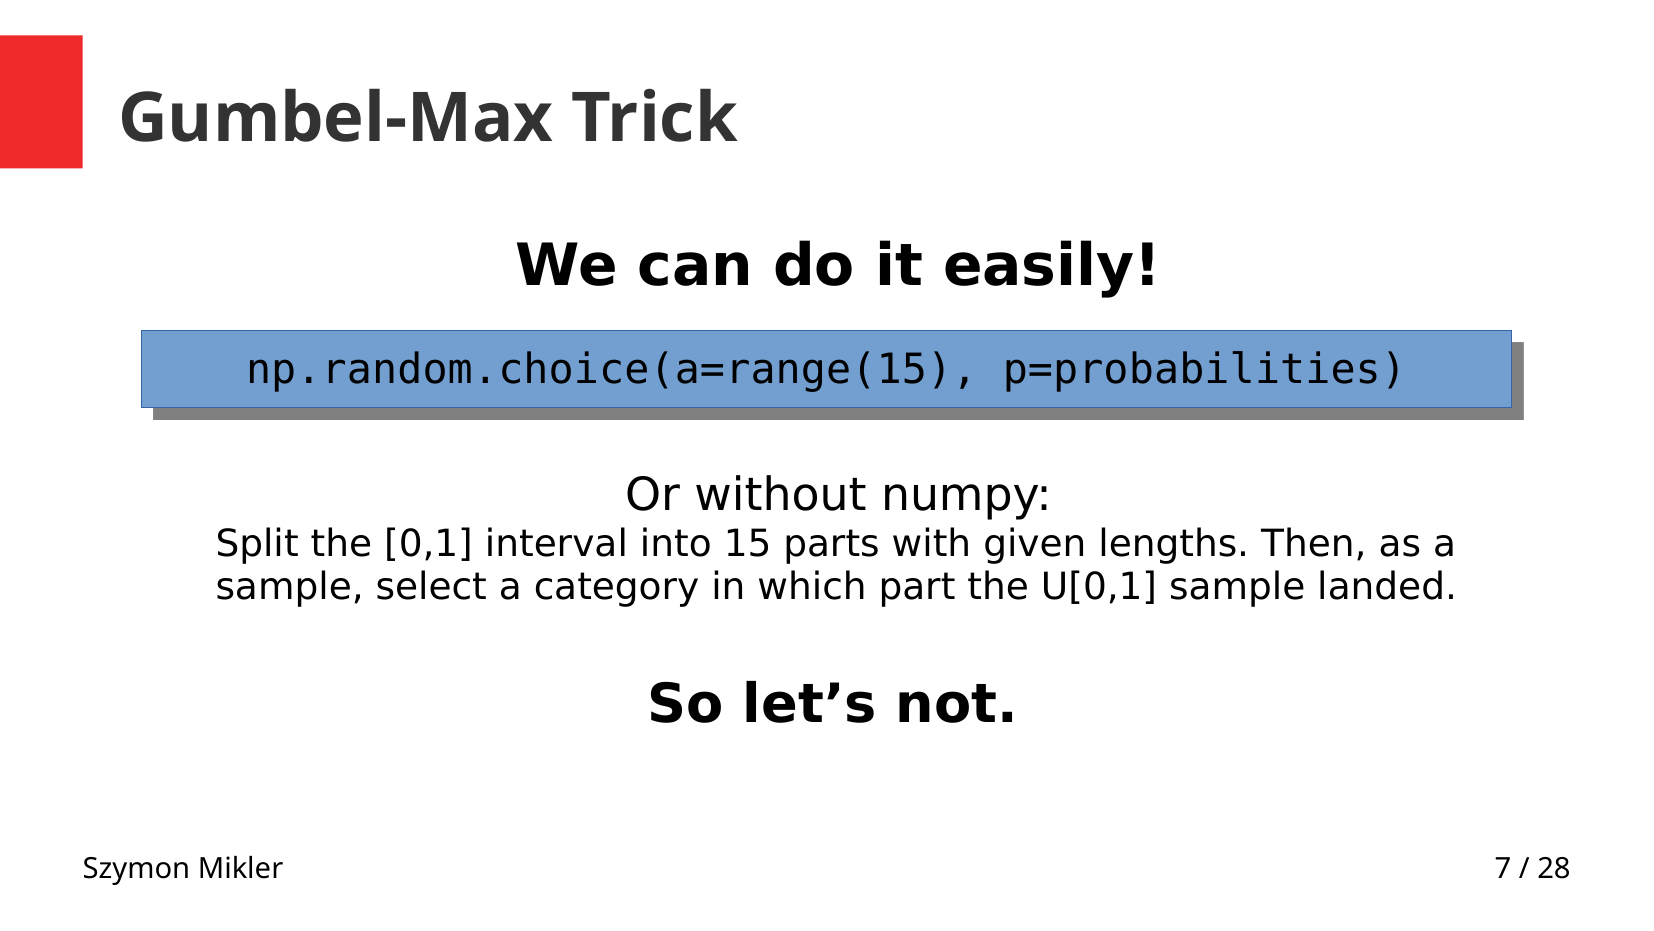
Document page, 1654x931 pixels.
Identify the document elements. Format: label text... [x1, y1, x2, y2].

text_box np.random.choice(a=range(15), p=probabilities) [141, 330, 1512, 408]
subtitle We can do it easily! [129, 212, 1548, 319]
text_box So let’s not. [614, 664, 1063, 806]
text_box Or without numpy: Split the [0,1] interval into 15 parts with given lengths. Then, as a sample, select a category in which part the U[0,1] sample landed. [200, 460, 1477, 616]
title Gumbel-Max Trick [118, 37, 1571, 193]
